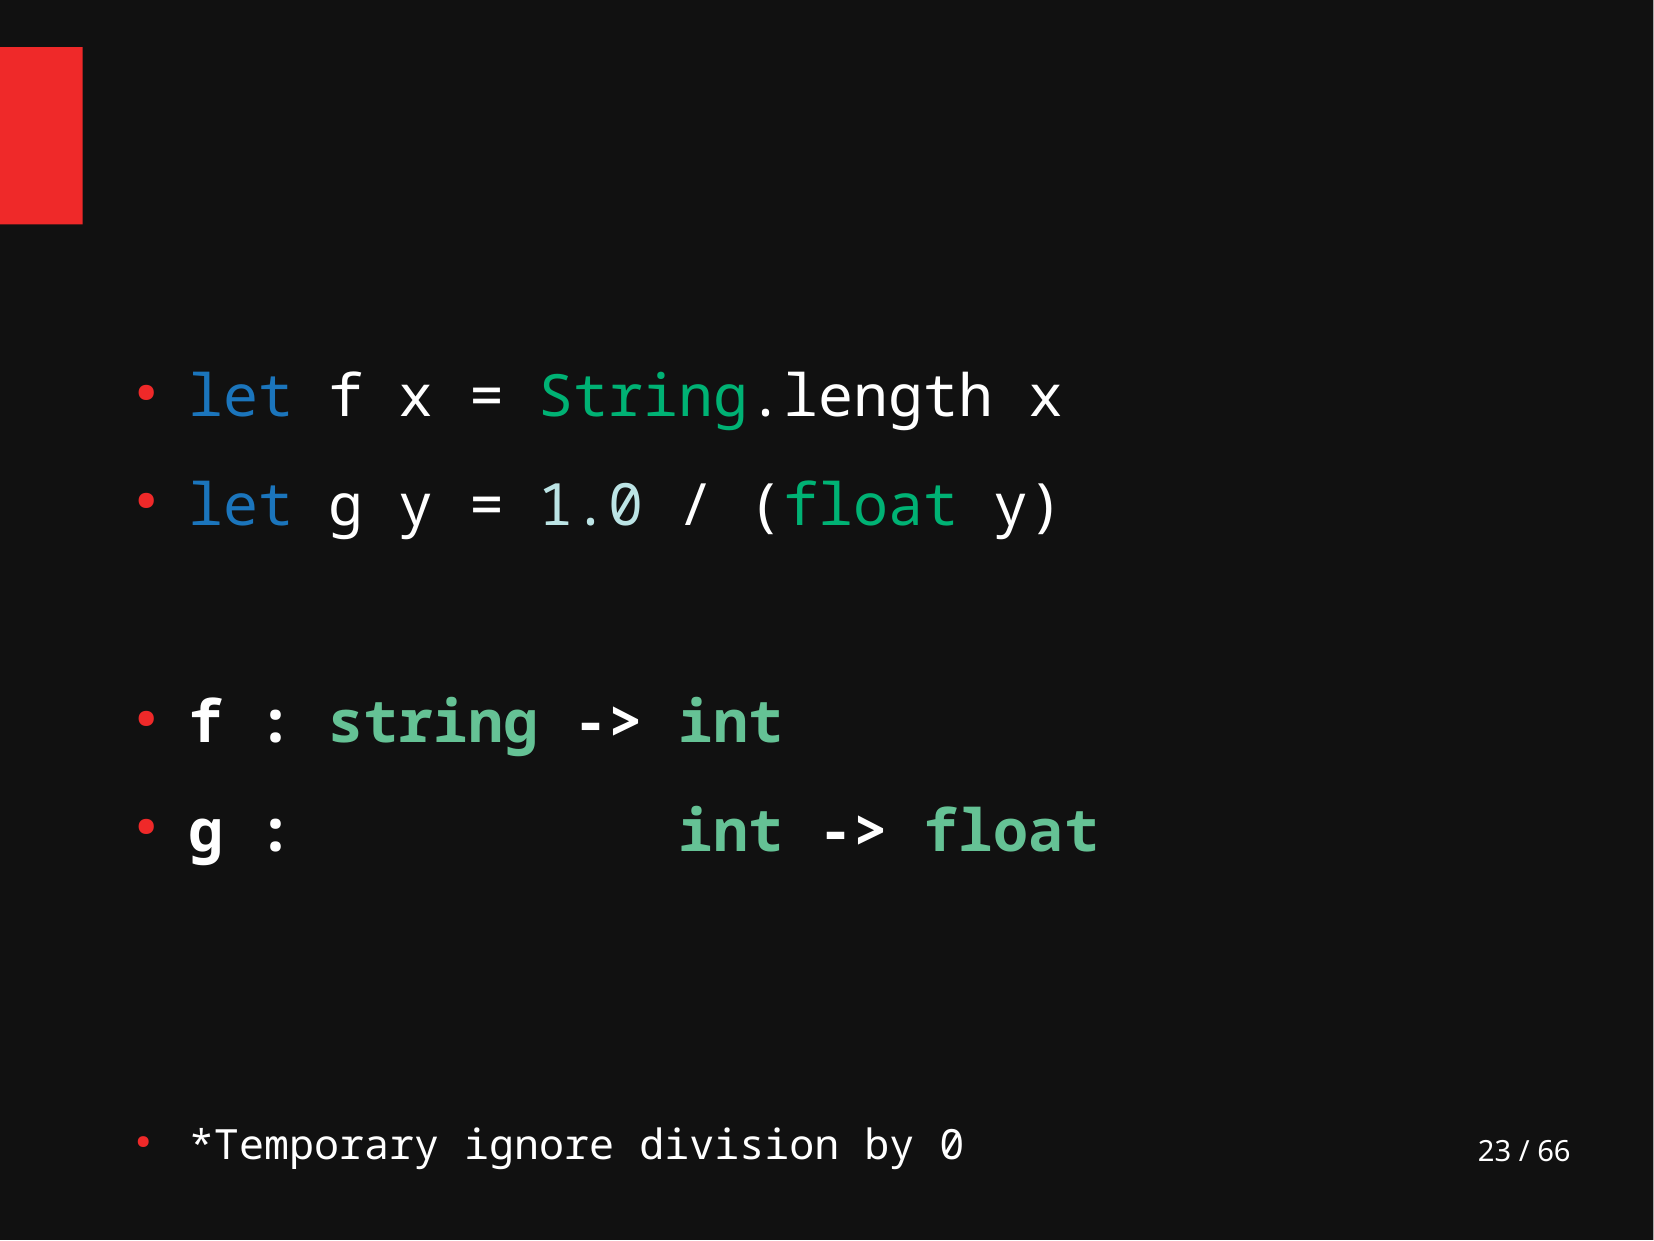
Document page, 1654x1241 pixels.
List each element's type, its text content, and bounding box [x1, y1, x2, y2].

list let f x = String.length x let g y = 1.0 / (float y) f : string -> int g : int -> float *Temporary ignore division by 0 [118, 354, 1536, 1074]
